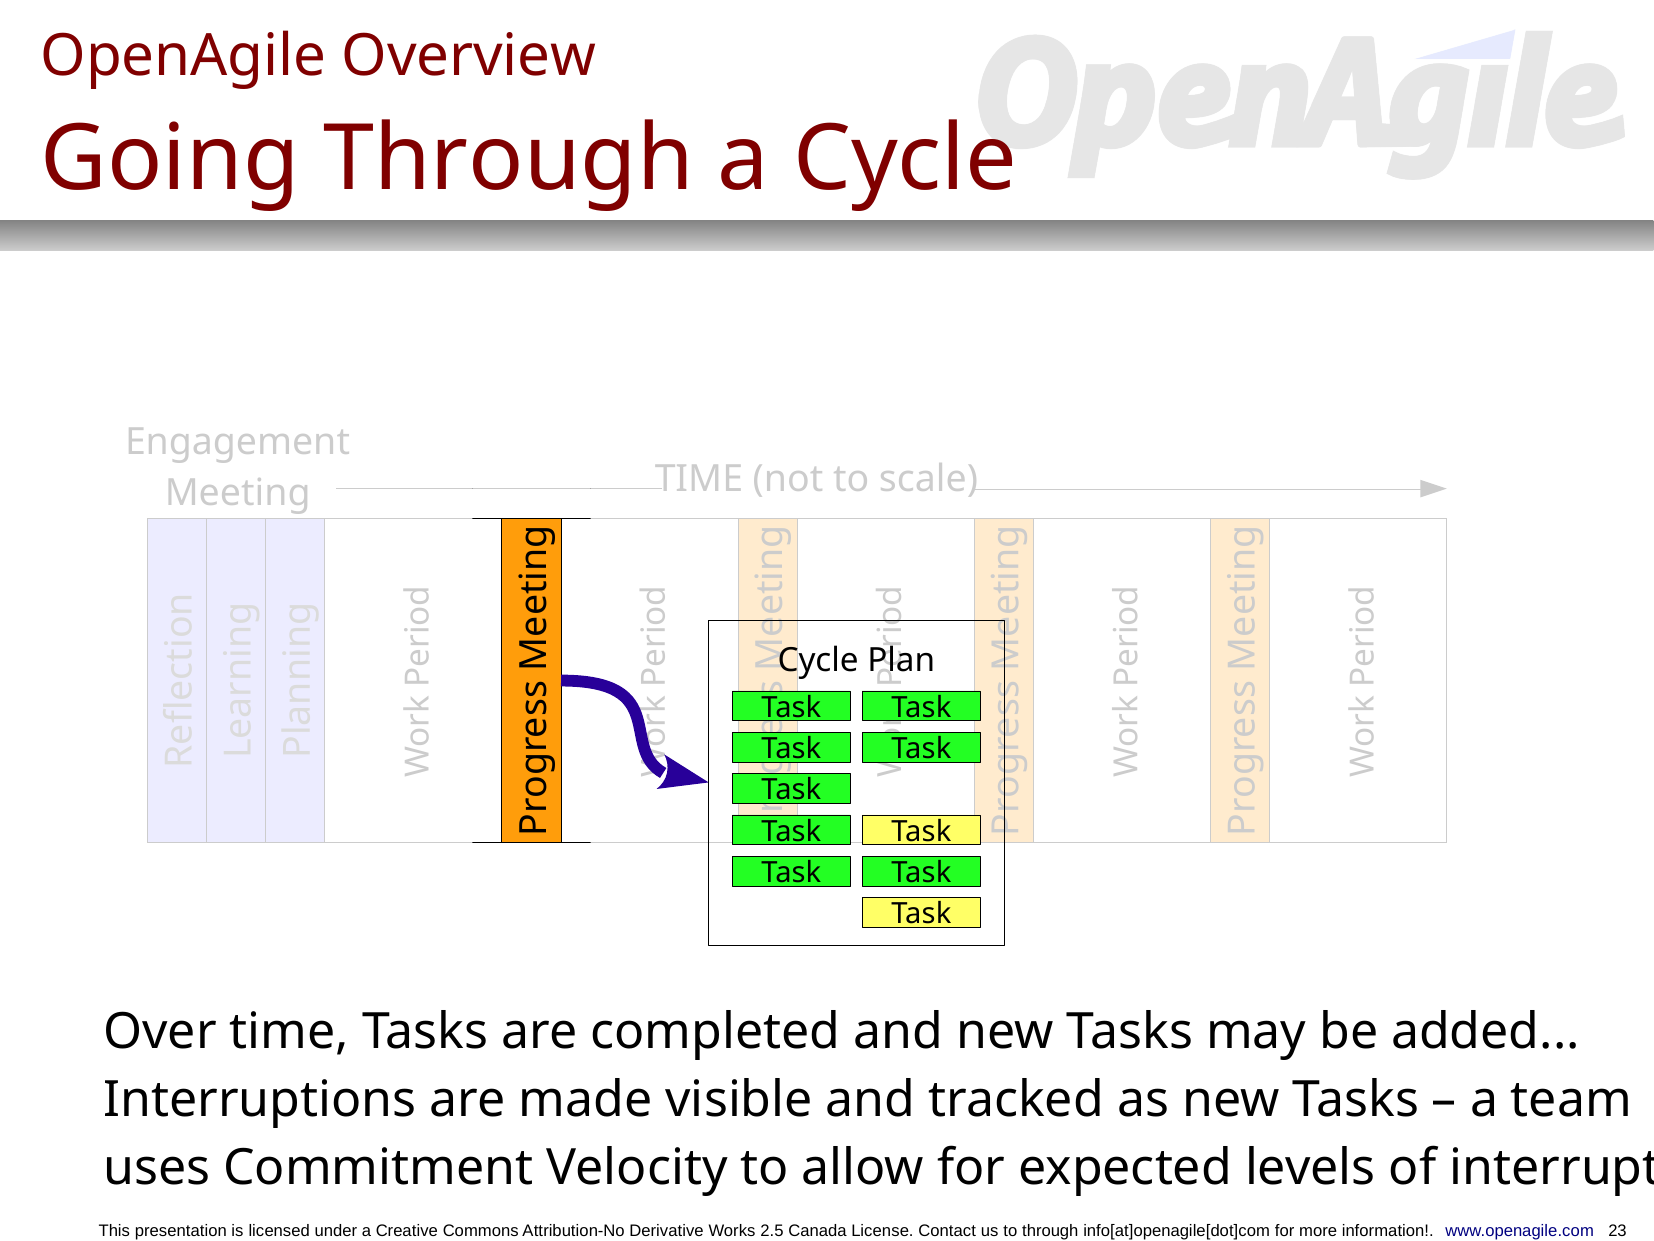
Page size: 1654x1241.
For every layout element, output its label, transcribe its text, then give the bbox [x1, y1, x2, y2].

text_box Task [862, 897, 981, 928]
text_box Task [732, 690, 851, 721]
text_box Task [732, 732, 851, 762]
text_box Task [732, 856, 851, 886]
text_box [562, 687, 708, 886]
text_box Task [862, 732, 981, 762]
text_box Progress Meeting [501, 518, 562, 843]
text_box [118, 354, 1595, 886]
text_box [709, 621, 1004, 886]
text_box Task [732, 773, 851, 804]
text_box Cycle Plan [738, 631, 975, 687]
text_box Task [732, 814, 851, 845]
text_box Task [862, 690, 981, 721]
text_box Over time, Tasks are completed and new Tasks may be added... Interruptions are made visible and tracked as new Tasks – a team uses Commitment Velocity to allow for expected levels of interruption. [88, 987, 1631, 1181]
text_box Task [862, 814, 981, 845]
text_box Task [862, 856, 981, 886]
title OpenAgile Overview Going Through a Cycle [40, 8, 1654, 222]
